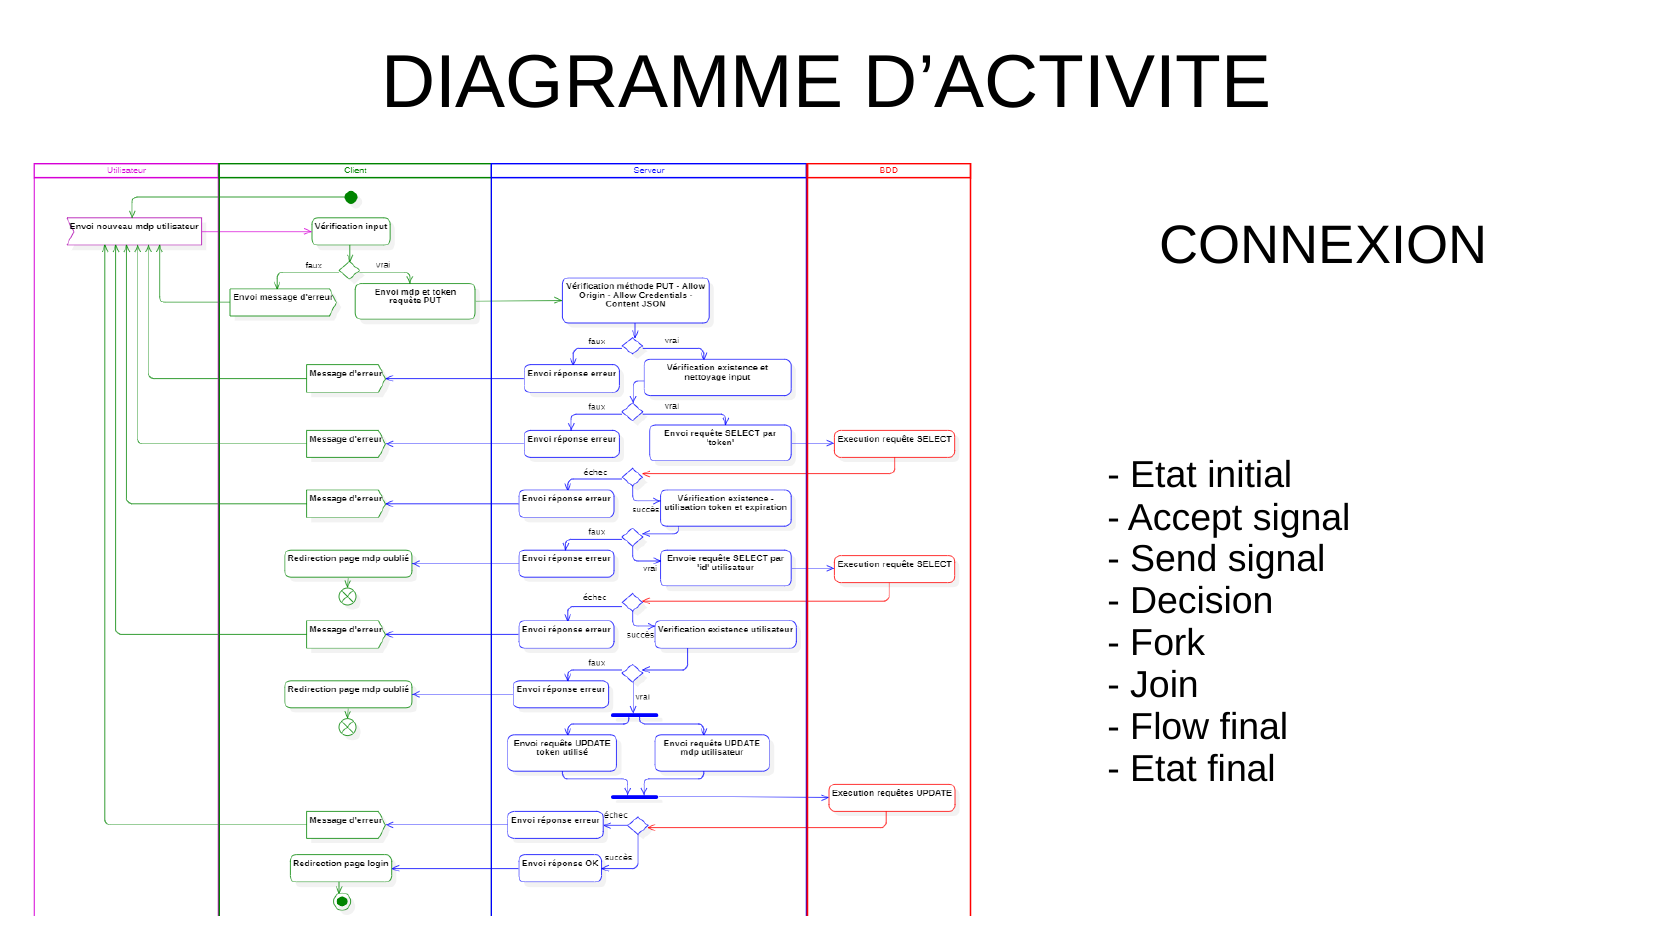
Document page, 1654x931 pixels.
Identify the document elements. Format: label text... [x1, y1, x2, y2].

picture [29, 159, 975, 916]
text_box - Etat initial - Accept signal - Send signal - Decision - Fork - Join - Flow final - Etat final [1092, 446, 1595, 798]
text_box CONNEXION [1144, 206, 1504, 283]
title DIAGRAMME D’ACTIVITE [82, 3, 1571, 160]
